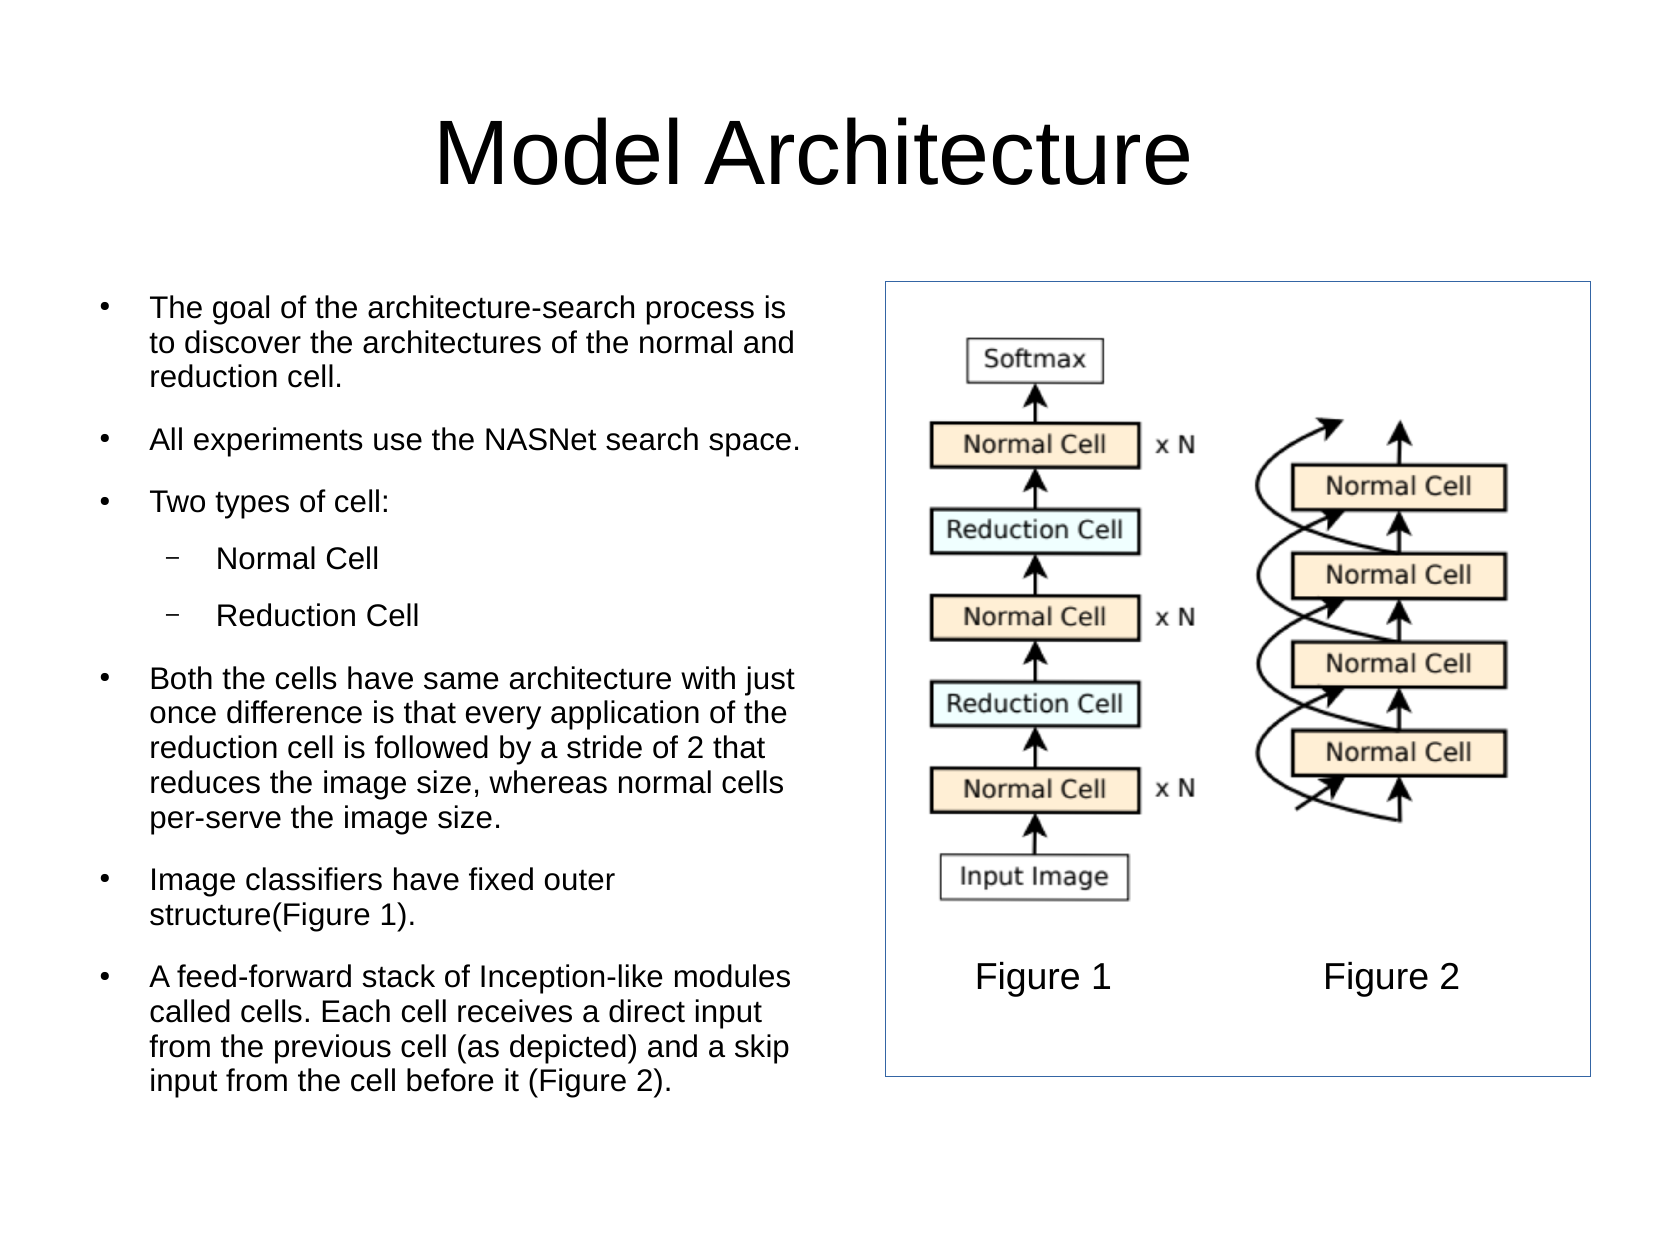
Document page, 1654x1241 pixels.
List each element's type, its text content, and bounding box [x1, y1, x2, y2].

picture [918, 304, 1560, 922]
title Model Architecture [82, 49, 1571, 257]
list The goal of the architecture-search process is to discover the architectures of the normal and reduction cell. All experiments use the NASNet search space. Two types of cell: Normal Cell Reduction Cell Both the cells have same architecture with just once difference is that every application of the reduction cell is followed by a stride of 2 that reduces the image size, whereas normal cells per-serve the image size. Image classifiers have fixed outer structure(Figure 1). A feed-forward stack of Inception-like modules called cells. Each cell receives a direct input from the previous cell (as depicted) and a skip input from the cell before it (Figure 2). [82, 290, 809, 1111]
text_box Figure 2 [1308, 947, 1489, 1047]
text_box Figure 1 [960, 947, 1141, 1047]
